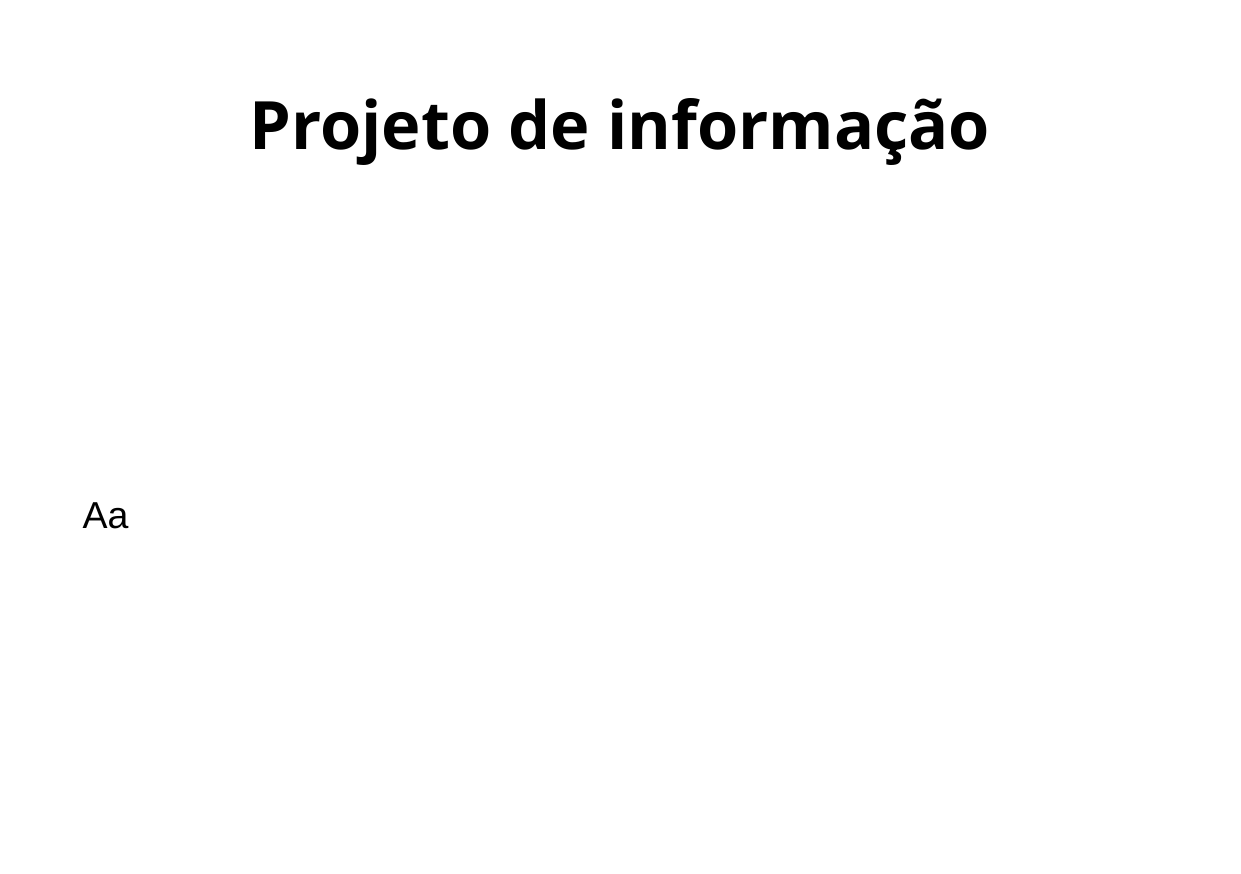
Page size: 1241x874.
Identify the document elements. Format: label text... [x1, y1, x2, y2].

text_box Aa [90, 505, 99, 518]
text_box Projeto de informação [58, 82, 1181, 163]
text_box Aa [82, 491, 1158, 537]
